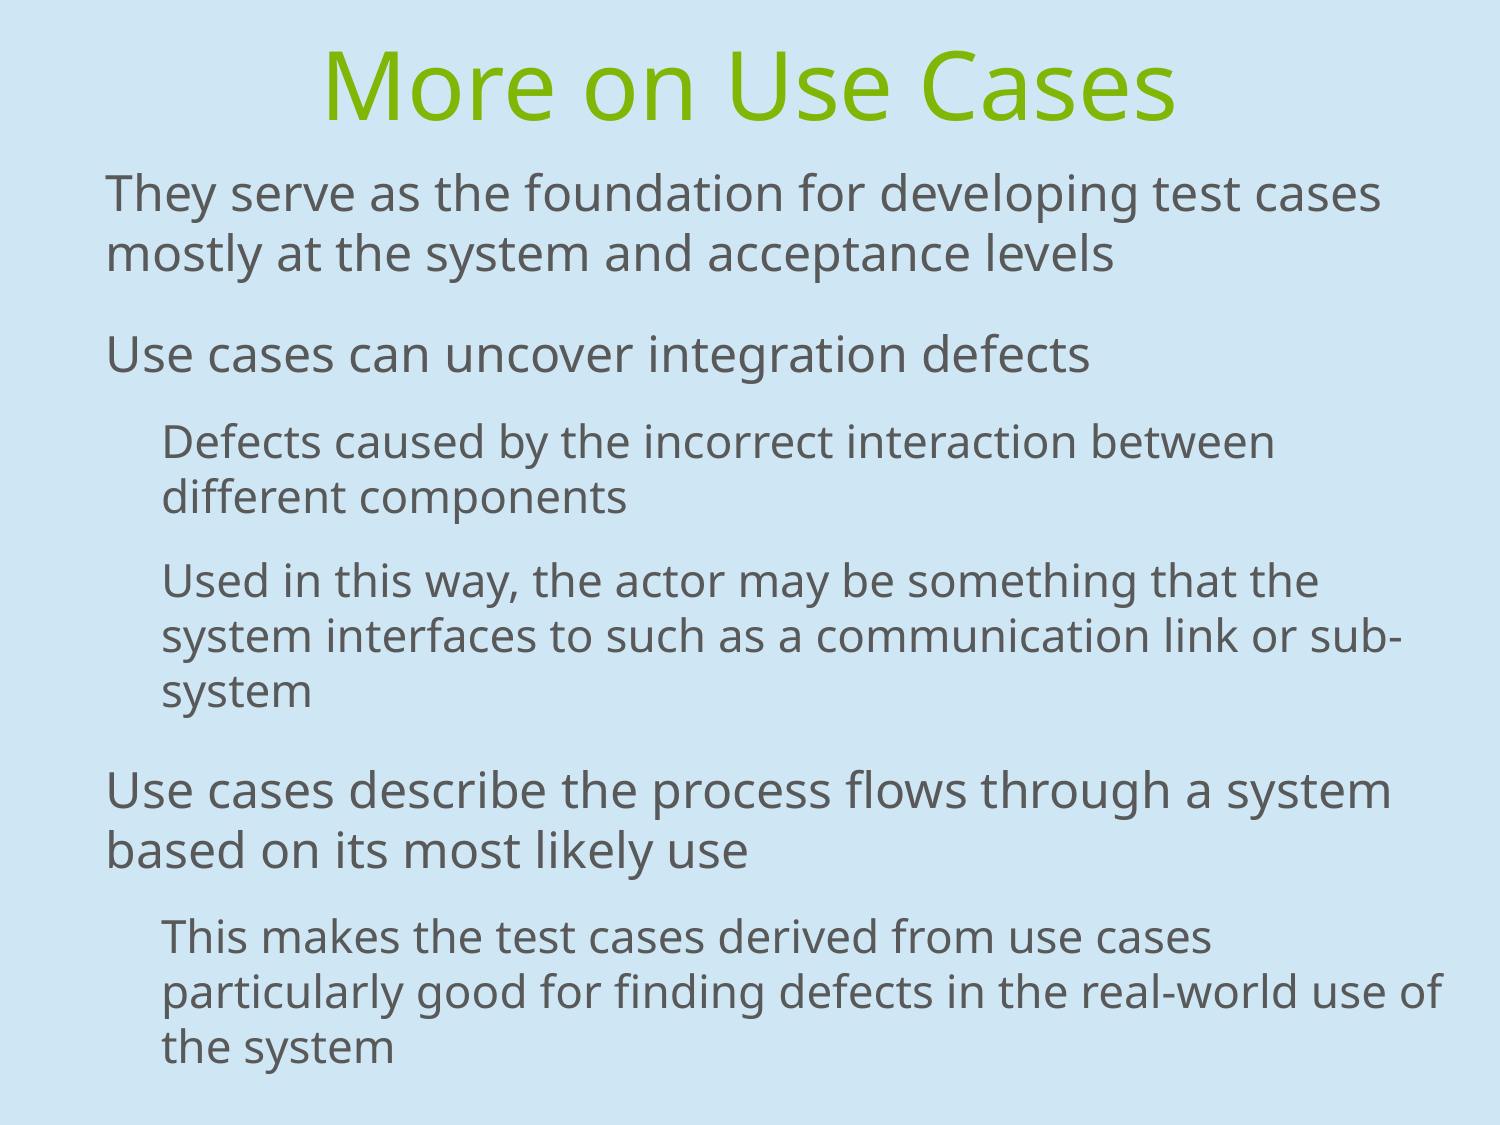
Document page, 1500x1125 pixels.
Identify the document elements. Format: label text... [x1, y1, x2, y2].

list They serve as the foundation for developing test cases mostly at the system and acceptance levels Use cases can uncover integration defects Defects caused by the incorrect interaction between different components Used in this way, the actor may be something that the system interfaces to such as a communication link or sub-system Use cases describe the process flows through a system based on its most likely use This makes the test cases derived from use cases particularly good for finding defects in the real-world use of the system Each use case usually has a mainstream (or most likely) scenario and sometimes additional alternative branches (covering, for example, special cases or exceptional conditions) Each use case must specify any preconditions that need to be met for the use case to work Use cases must also specify post conditions that are observable results and a description of the final state of the system after the use case has been executed successfully. [33, 153, 1466, 1093]
title More on Use Cases [90, 17, 1410, 141]
